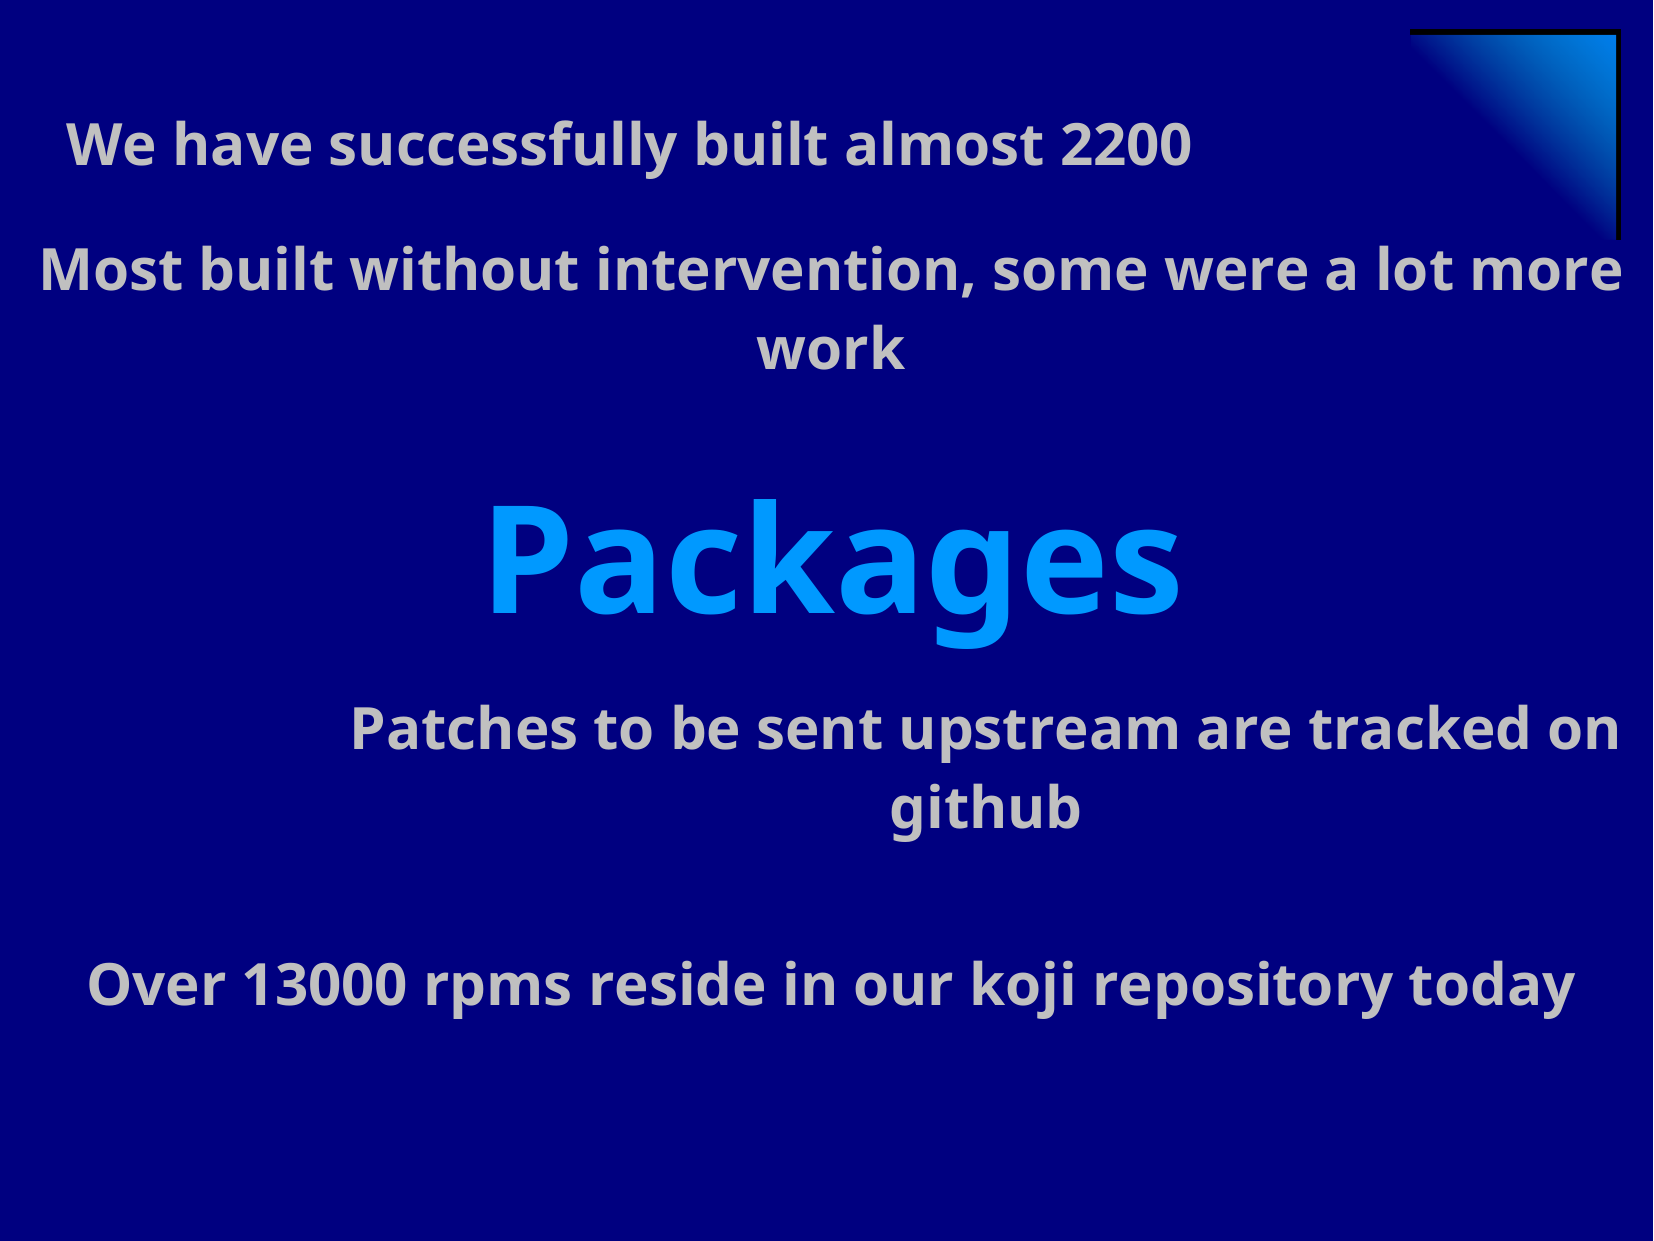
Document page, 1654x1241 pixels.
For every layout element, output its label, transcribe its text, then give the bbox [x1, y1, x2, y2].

text_box We have successfully built almost 2200 [45, 105, 1216, 181]
text_box Over 13000 rpms reside in our koji repository today [26, 945, 1636, 1021]
text_box Packages [74, 458, 1590, 653]
picture [1410, 29, 1621, 241]
text_box Patches to be sent upstream are tracked on github [345, 728, 1628, 805]
text_box Most built without intervention, some were a lot more work [26, 270, 1636, 346]
